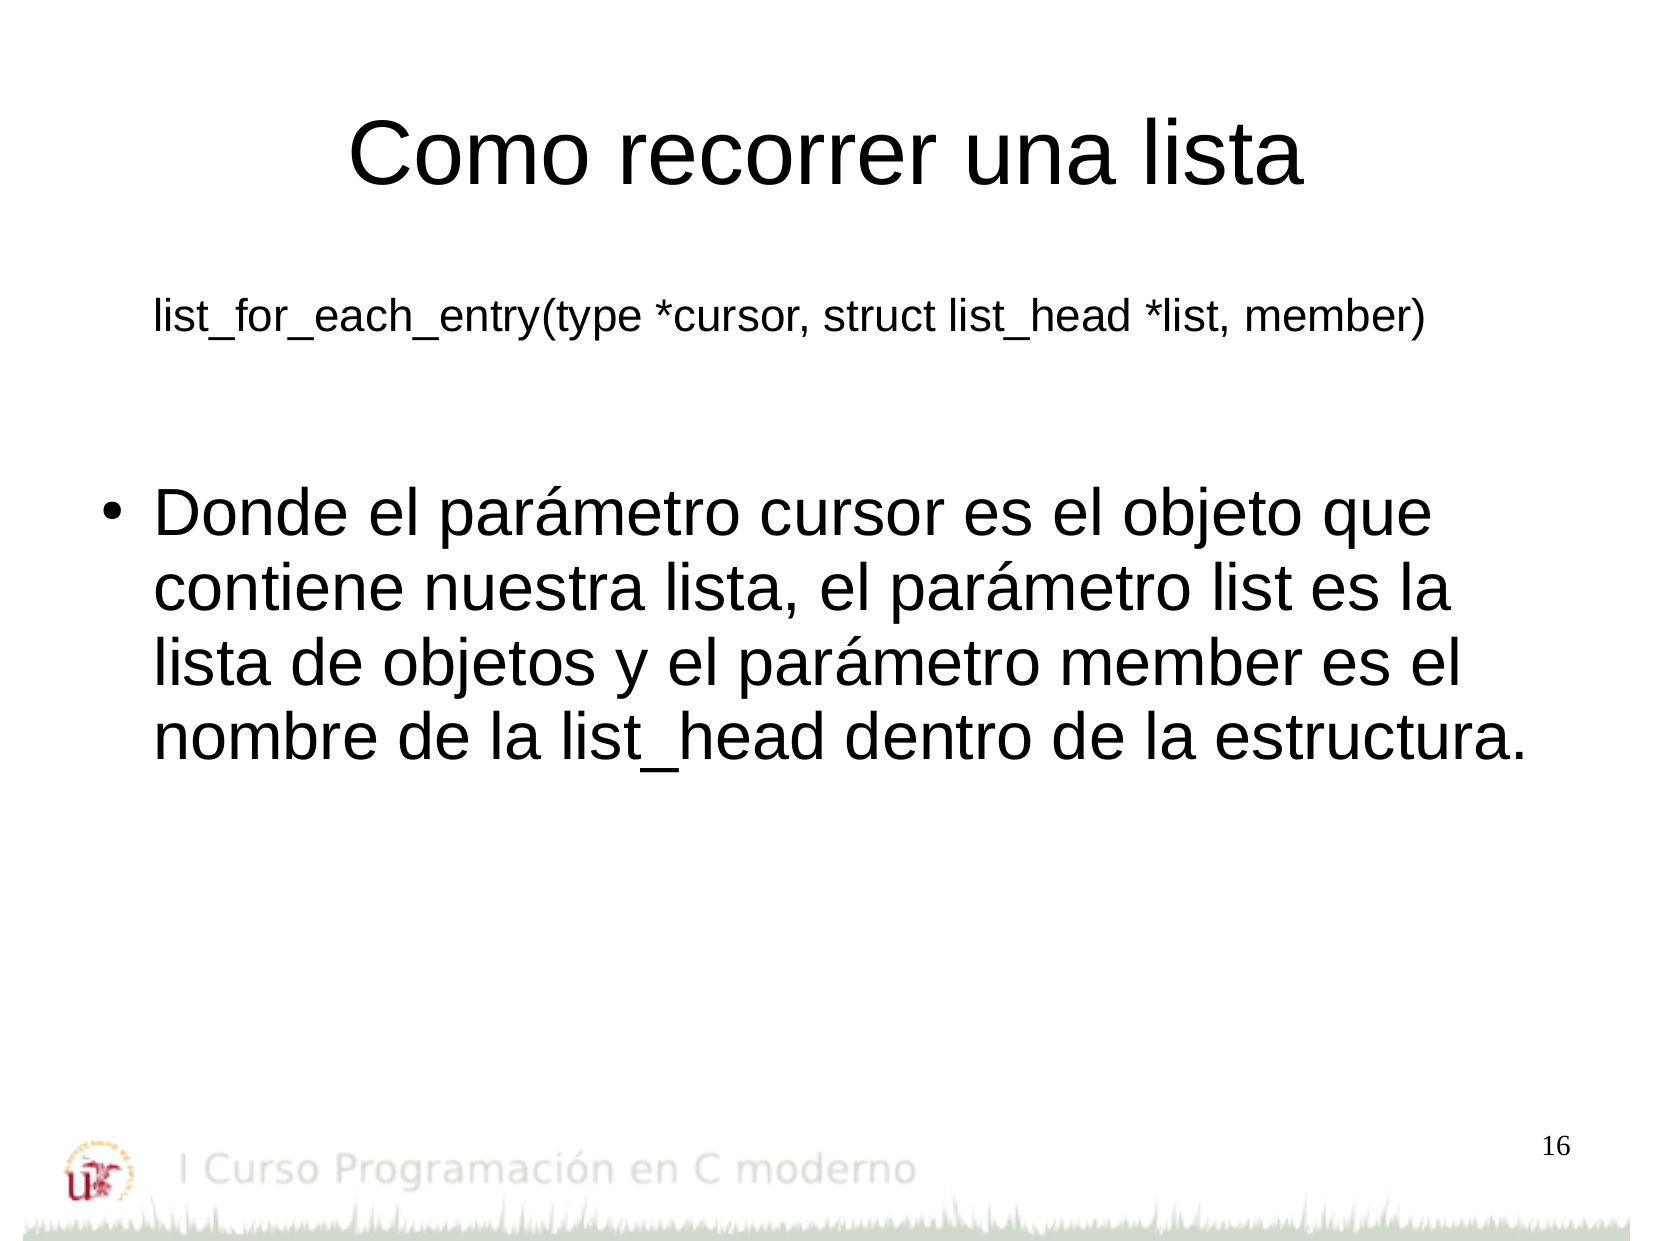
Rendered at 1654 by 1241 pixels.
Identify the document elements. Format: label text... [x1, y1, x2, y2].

picture [23, 1136, 1630, 1241]
title Como recorrer una lista [82, 49, 1571, 257]
list list_for_each_entry(type *cursor, struct list_head *list, member) Donde el parámetro cursor es el objeto que contiene nuestra lista, el parámetro list es la lista de objetos y el parámetro member es el nombre de la list_head dentro de la estructura. [82, 290, 1538, 1010]
